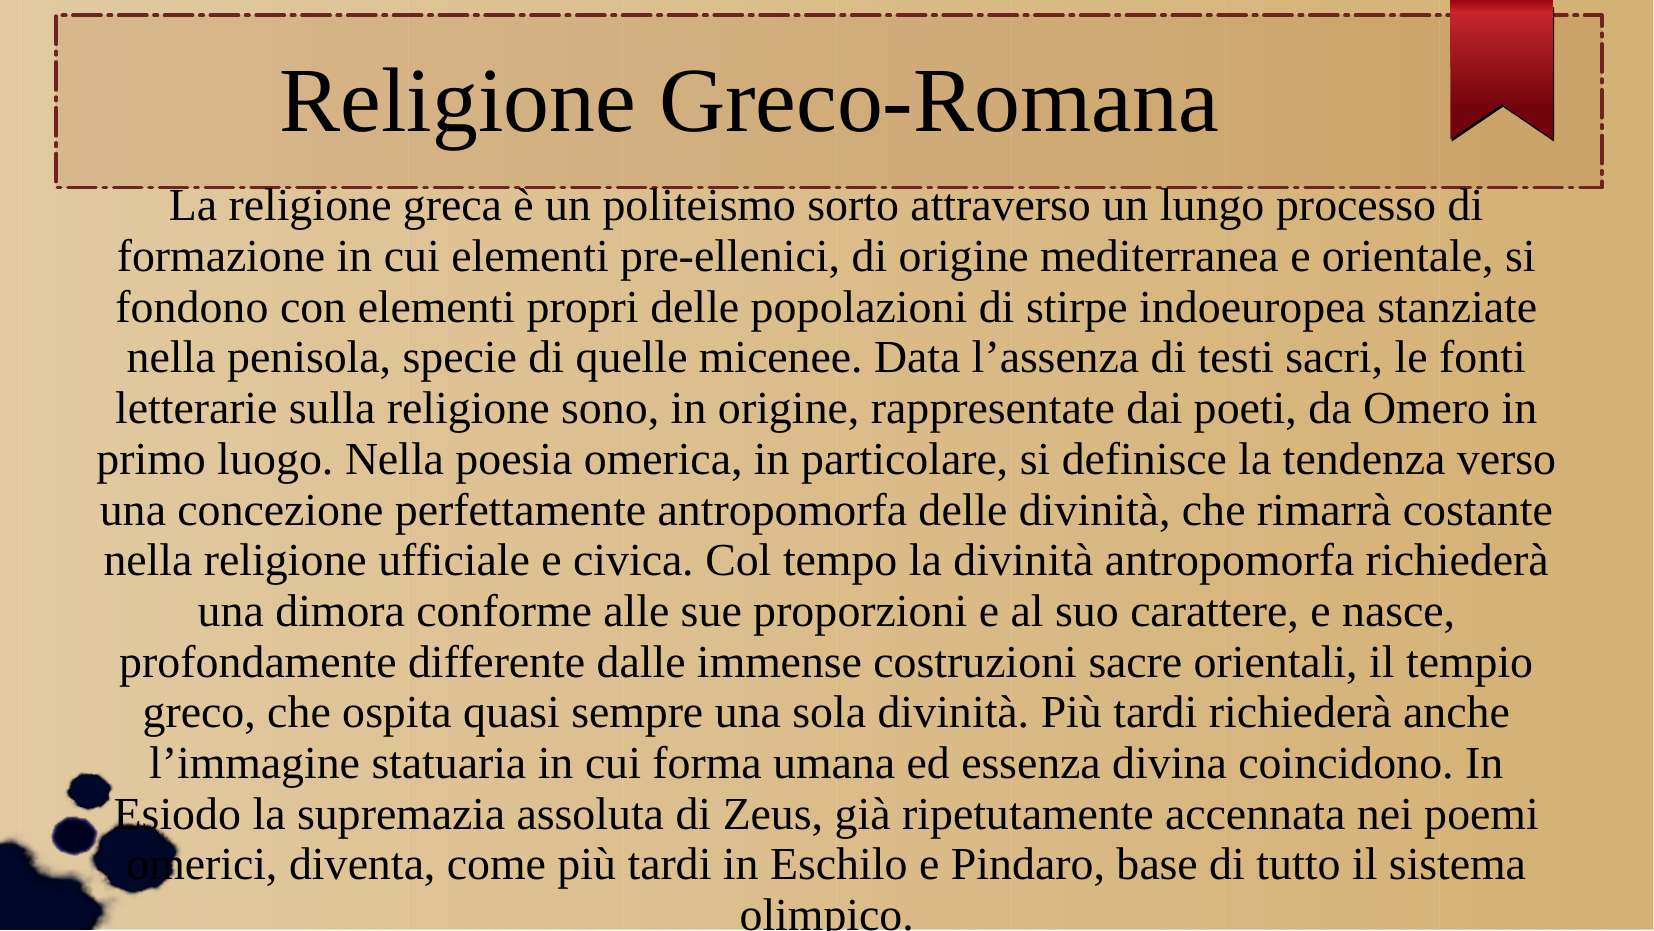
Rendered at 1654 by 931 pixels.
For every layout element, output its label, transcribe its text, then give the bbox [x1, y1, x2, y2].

title Religione Greco-Romana [59, 11, 1441, 189]
subtitle La religione greca è un politeismo sorto attraverso un lungo processo di formazione in cui elementi pre-ellenici, di origine mediterranea e orientale, si fondono con elementi propri delle popolazioni di stirpe indoeuropea stanziate nella penisola, specie di quelle micenee. Data l’assenza di testi sacri, le fonti letterarie sulla religione sono, in origine, rappresentate dai poeti, da Omero in primo luogo. Nella poesia omerica, in particolare, si definisce la tendenza verso una concezione perfettamente antropomorfa delle divinità, che rimarrà costante nella religione ufficiale e civica. Col tempo la divinità antropomorfa richiederà una dimora conforme alle sue proporzioni e al suo carattere, e nasce, profondamente differente dalle immense costruzioni sacre orientali, il tempio greco, che ospita quasi sempre una sola divinità. Più tardi richiederà anche l’immagine statuaria in cui forma umana ed essenza divina coincidono. In Esiodo la supremazia assoluta di Zeus, già ripetutamente accennata nei poemi omerici, diventa, come più tardi in Eschilo e Pindaro, base di tutto il sistema olimpico. [82, 181, 1571, 931]
